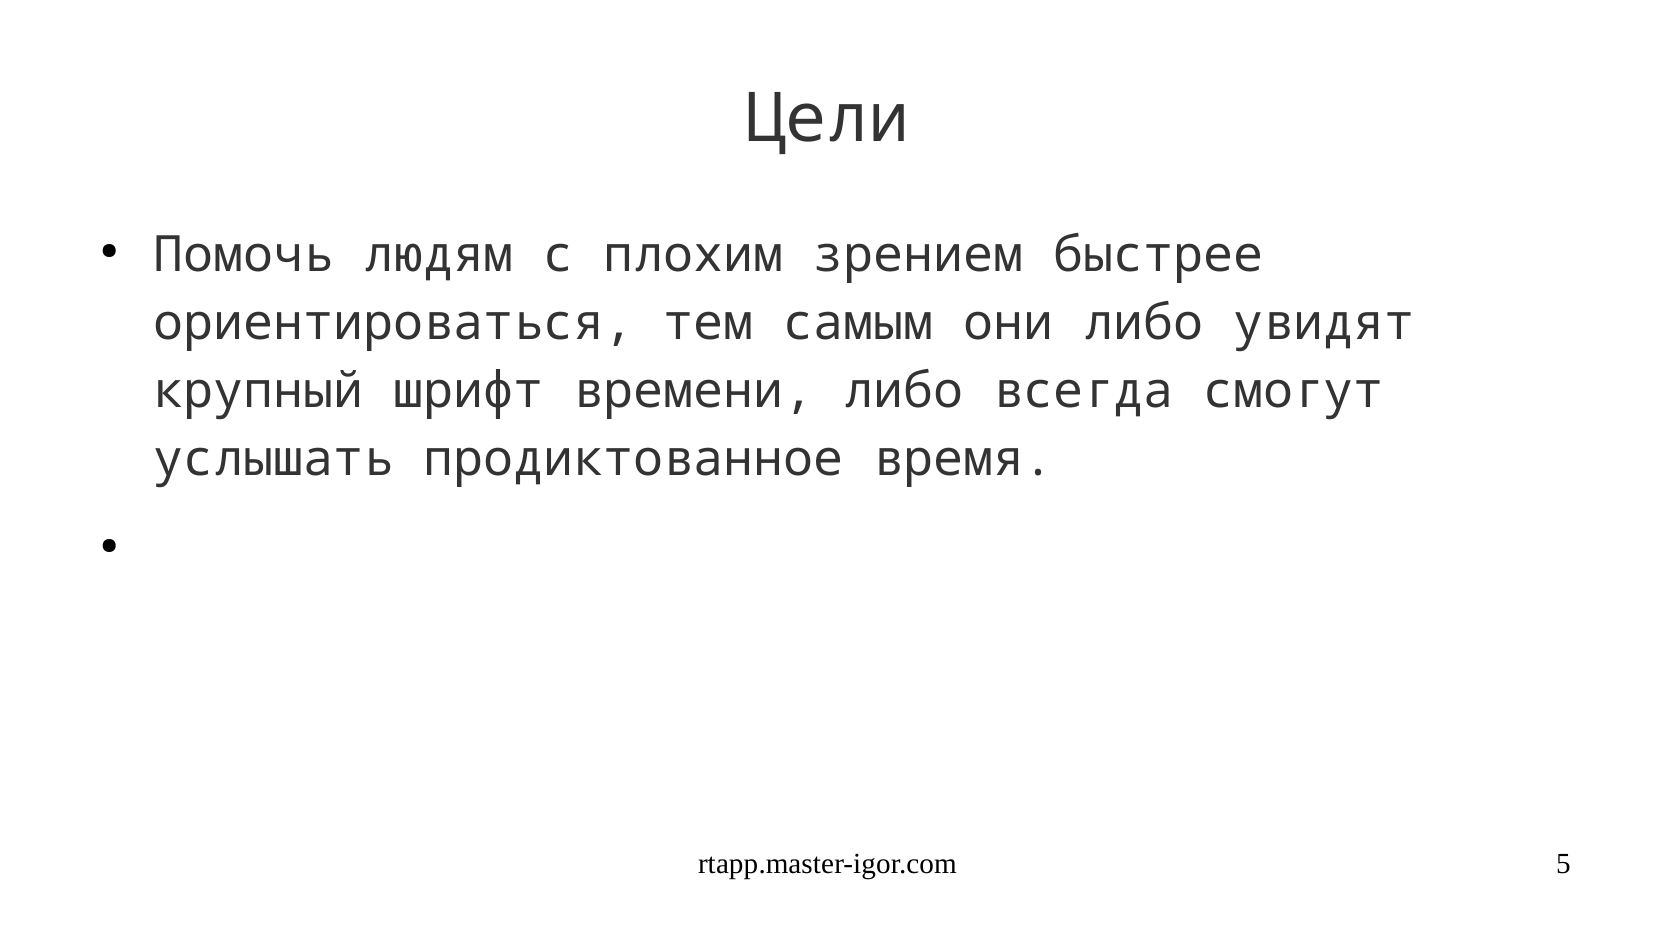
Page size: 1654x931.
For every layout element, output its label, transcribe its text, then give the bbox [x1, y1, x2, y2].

list Помочь людям с плохим зрением быстрее ориентироваться, тем самым они либо увидят крупный шрифт времени, либо всегда смогут услышать продиктованное время. [82, 217, 1571, 758]
title Цели [82, 37, 1571, 193]
